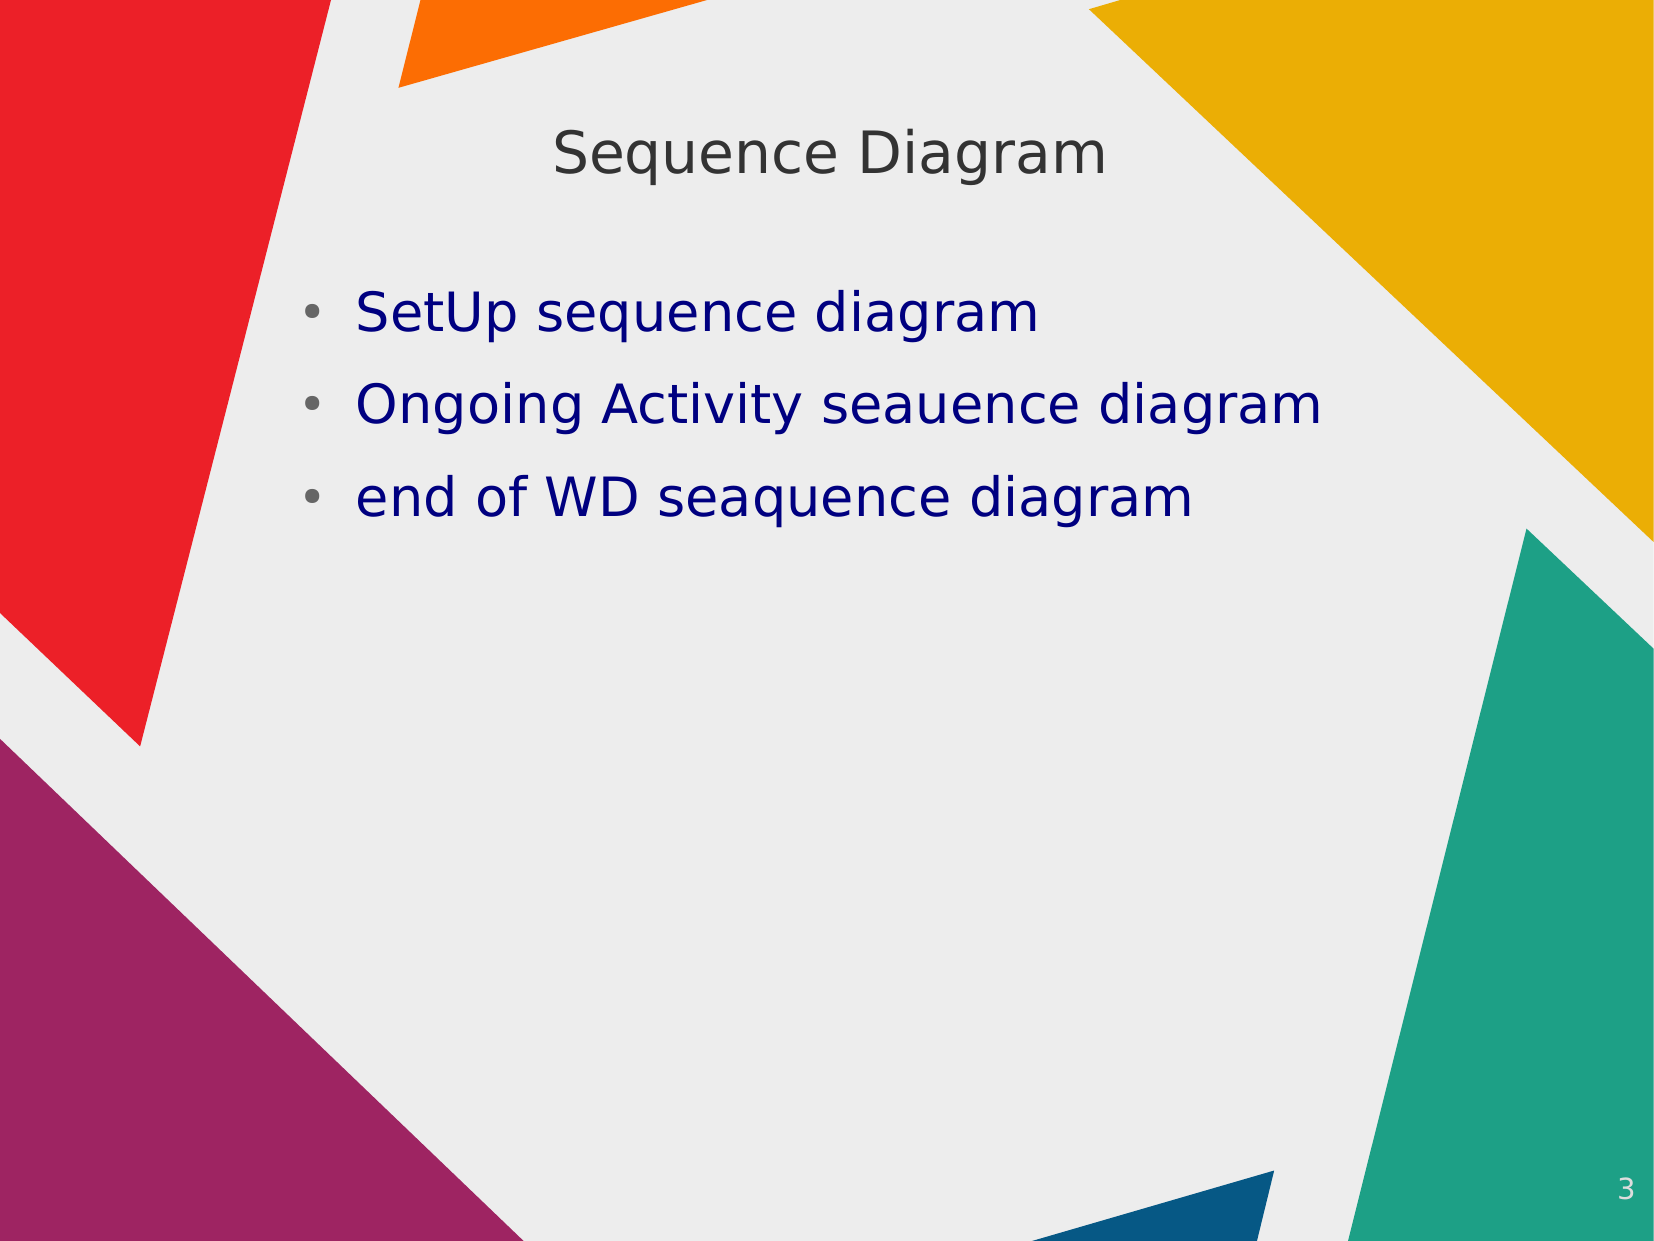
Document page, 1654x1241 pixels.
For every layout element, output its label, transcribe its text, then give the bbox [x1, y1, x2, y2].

title Sequence Diagram [289, 49, 1372, 257]
list SetUp sequence diagram Ongoing Activity seauence diagram end of WD seaquence diagram [285, 281, 1367, 1081]
